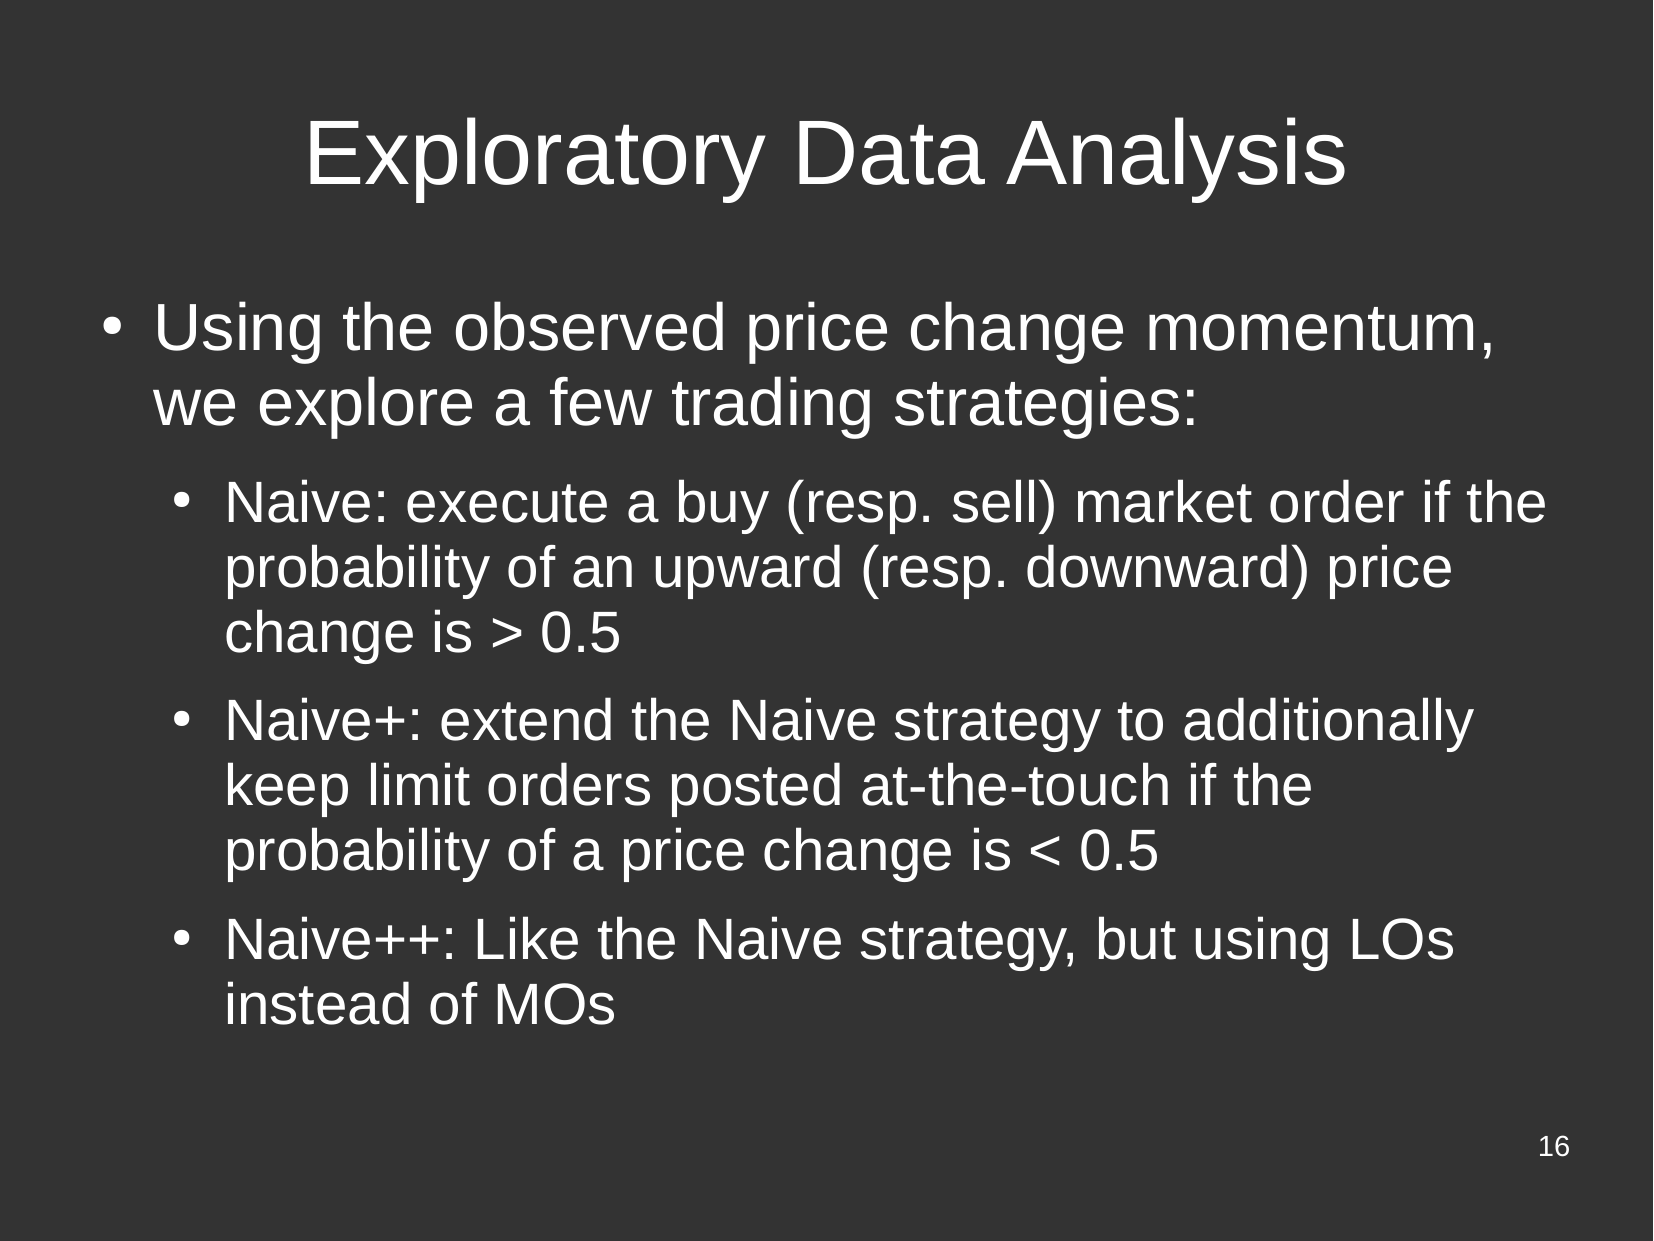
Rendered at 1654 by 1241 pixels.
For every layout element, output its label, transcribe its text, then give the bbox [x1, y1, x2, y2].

title Exploratory Data Analysis [82, 49, 1571, 257]
list Using the observed price change momentum, we explore a few trading strategies: Naive: execute a buy (resp. sell) market order if the probability of an upward (resp. downward) price change is > 0.5 Naive+: extend the Naive strategy to additionally keep limit orders posted at-the-touch if the probability of a price change is < 0.5 Naive++: Like the Naive strategy, but using LOs instead of MOs [82, 290, 1591, 1141]
